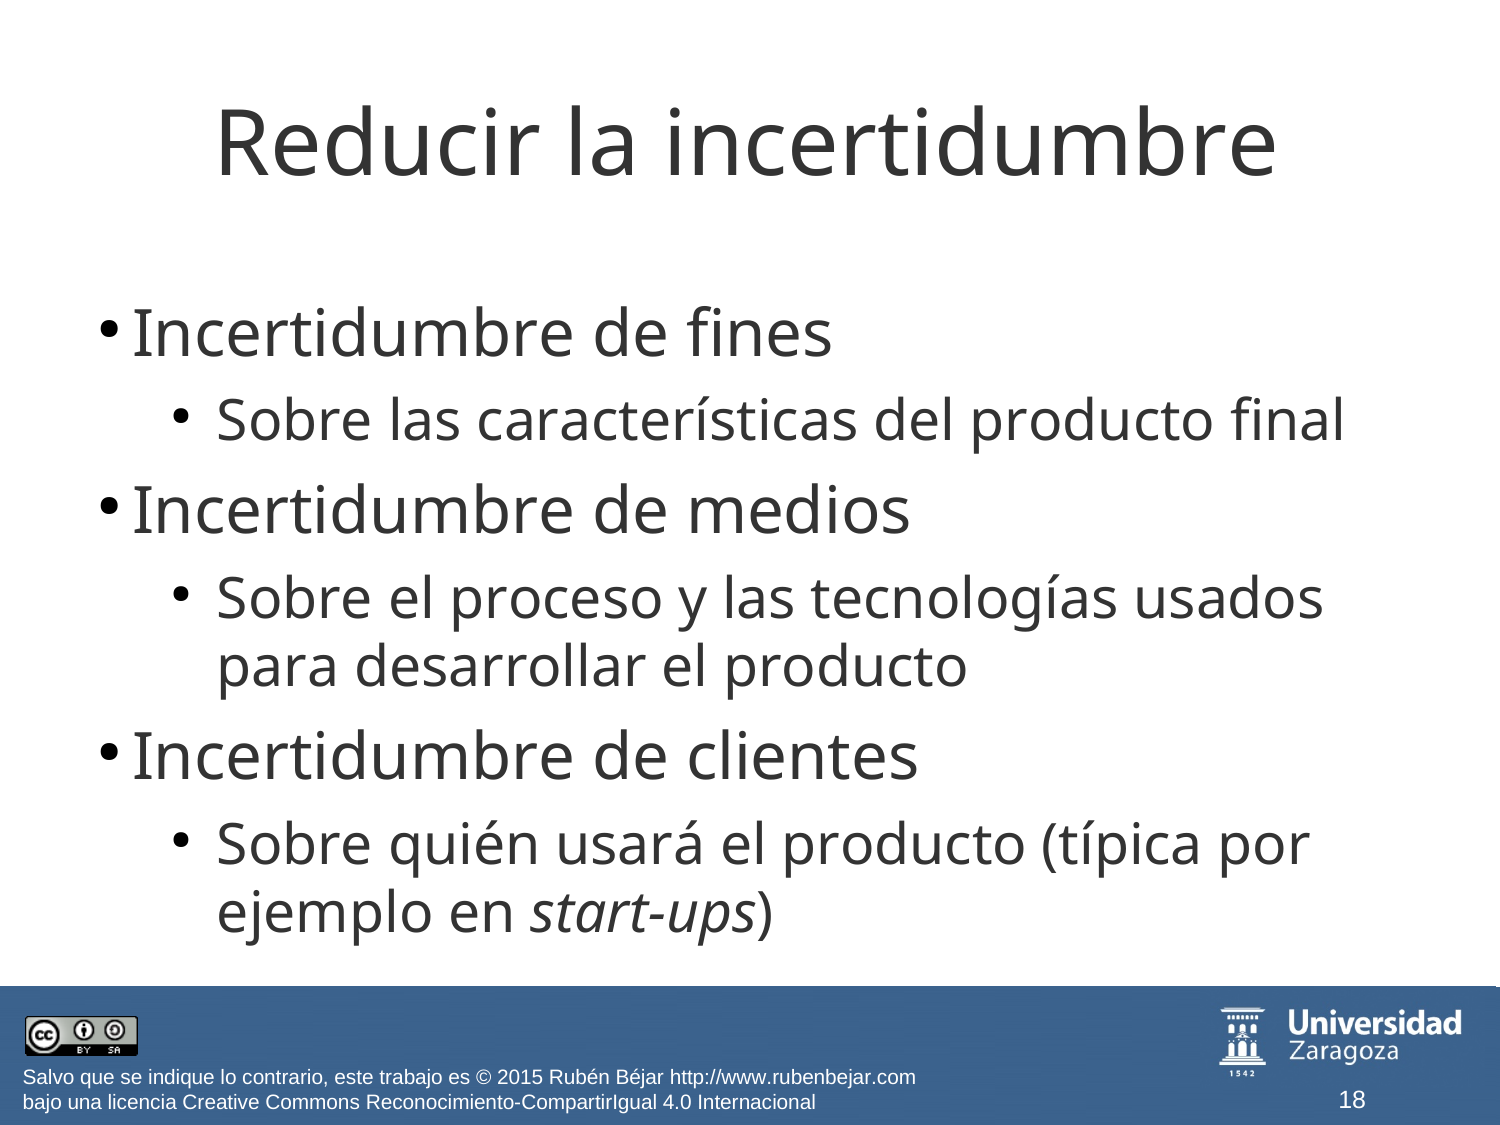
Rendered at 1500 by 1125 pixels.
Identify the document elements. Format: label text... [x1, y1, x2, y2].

picture [0, 986, 1500, 1125]
title Reducir la incertidumbre [74, 21, 1420, 257]
list Incertidumbre de fines Sobre las características del producto final Incertidumbre de medios Sobre el proceso y las tecnologías usados para desarrollar el producto Incertidumbre de clientes Sobre quién usará el producto (típica por ejemplo en start-ups) [82, 283, 1418, 957]
